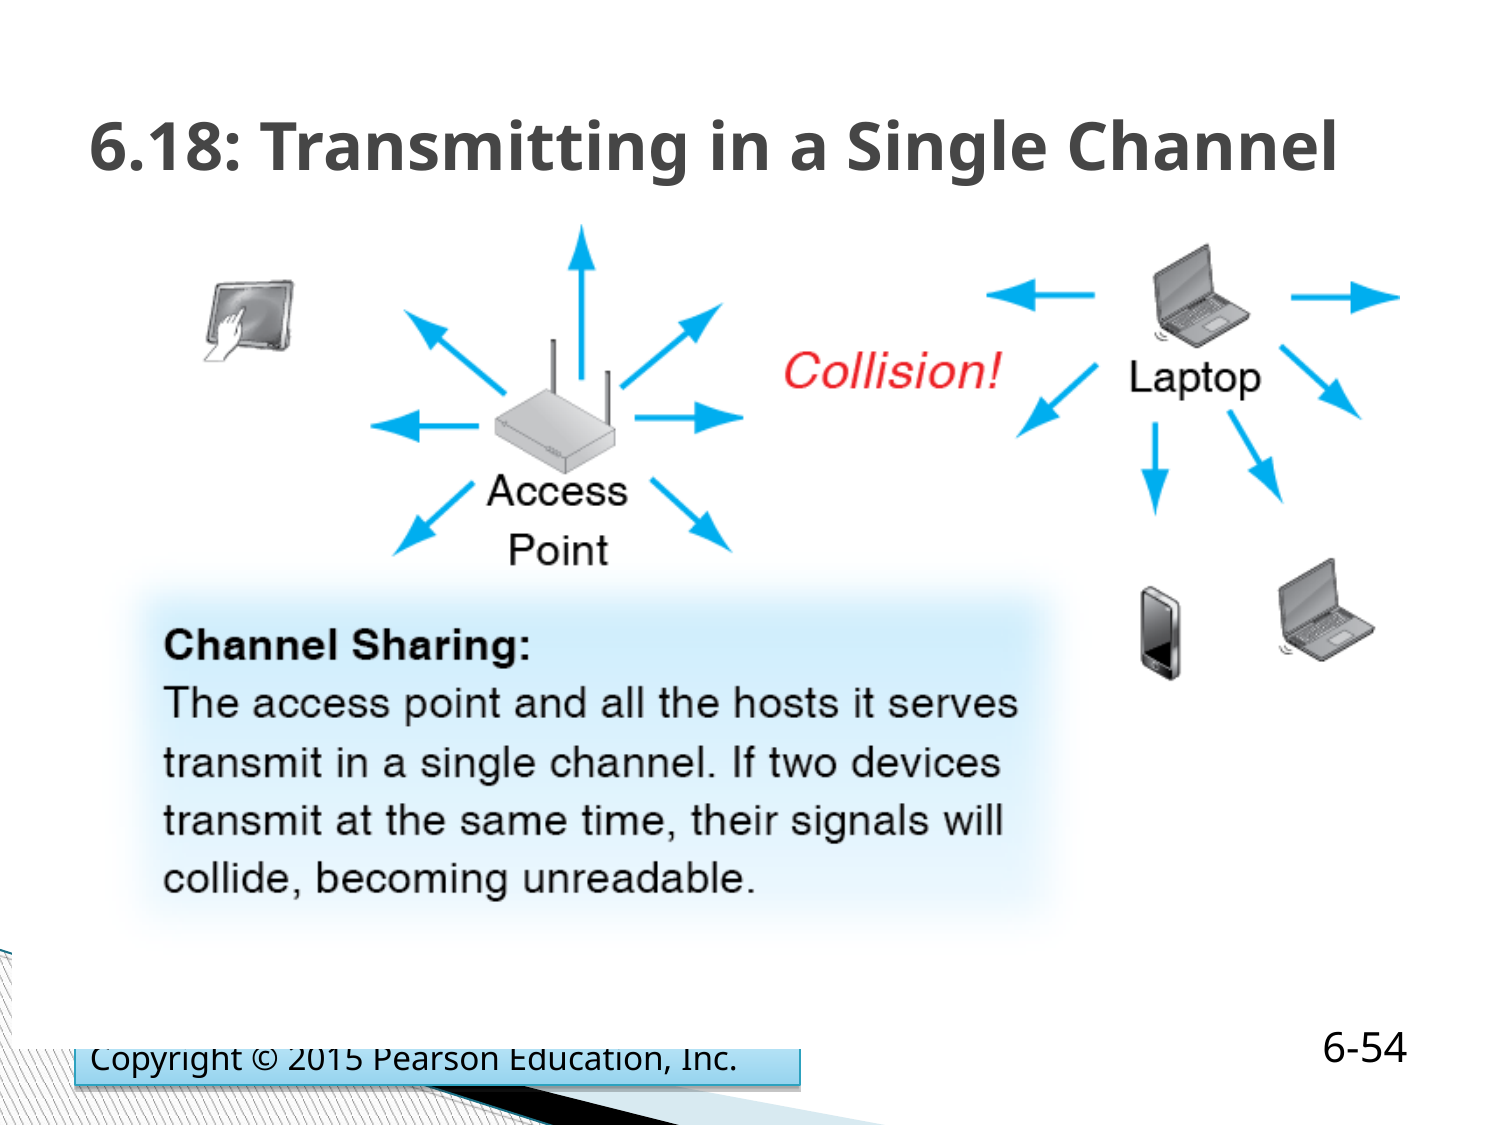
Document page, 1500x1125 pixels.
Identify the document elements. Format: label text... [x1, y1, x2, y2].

picture [0, 224, 1400, 1125]
slide_number 6-1 [1250, 1025, 1423, 1085]
footer Copyright © 2015 Pearson Education, Inc. [75, 1050, 800, 1085]
title 6.18: Transmitting in a Single Channel [75, 62, 1425, 225]
